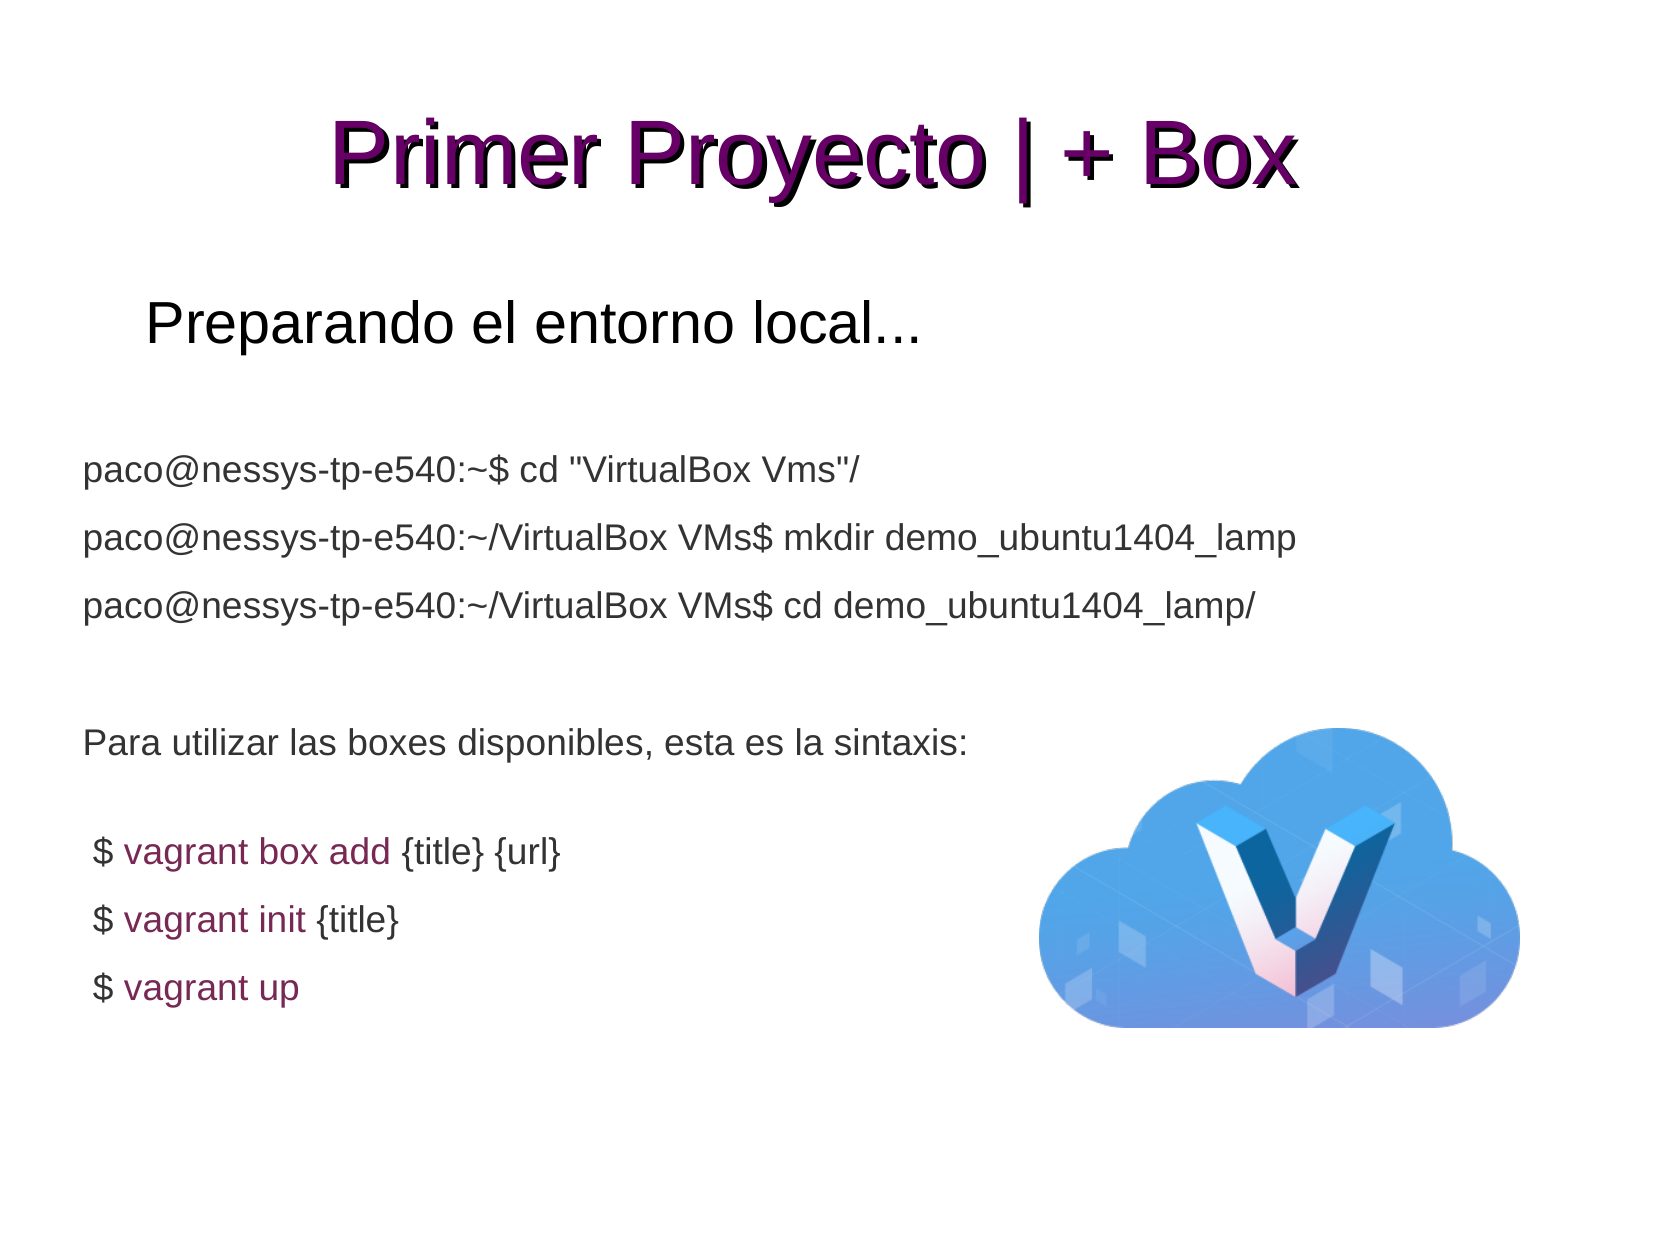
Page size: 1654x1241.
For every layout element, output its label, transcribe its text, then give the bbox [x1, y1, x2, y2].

list Preparando el entorno local... paco@nessys-tp-e540:~$ cd "VirtualBox Vms"/ paco@nessys-tp-e540:~/VirtualBox VMs$ mkdir demo_ubuntu1404_lamp paco@nessys-tp-e540:~/VirtualBox VMs$ cd demo_ubuntu1404_lamp/ Para utilizar las boxes disponibles, esta es la sintaxis: $ vagrant box add {title} {url} $ vagrant init {title} $ vagrant up [82, 290, 1571, 1010]
title Primer Proyecto | + Box [82, 49, 1571, 257]
picture [1039, 1010, 1520, 1028]
